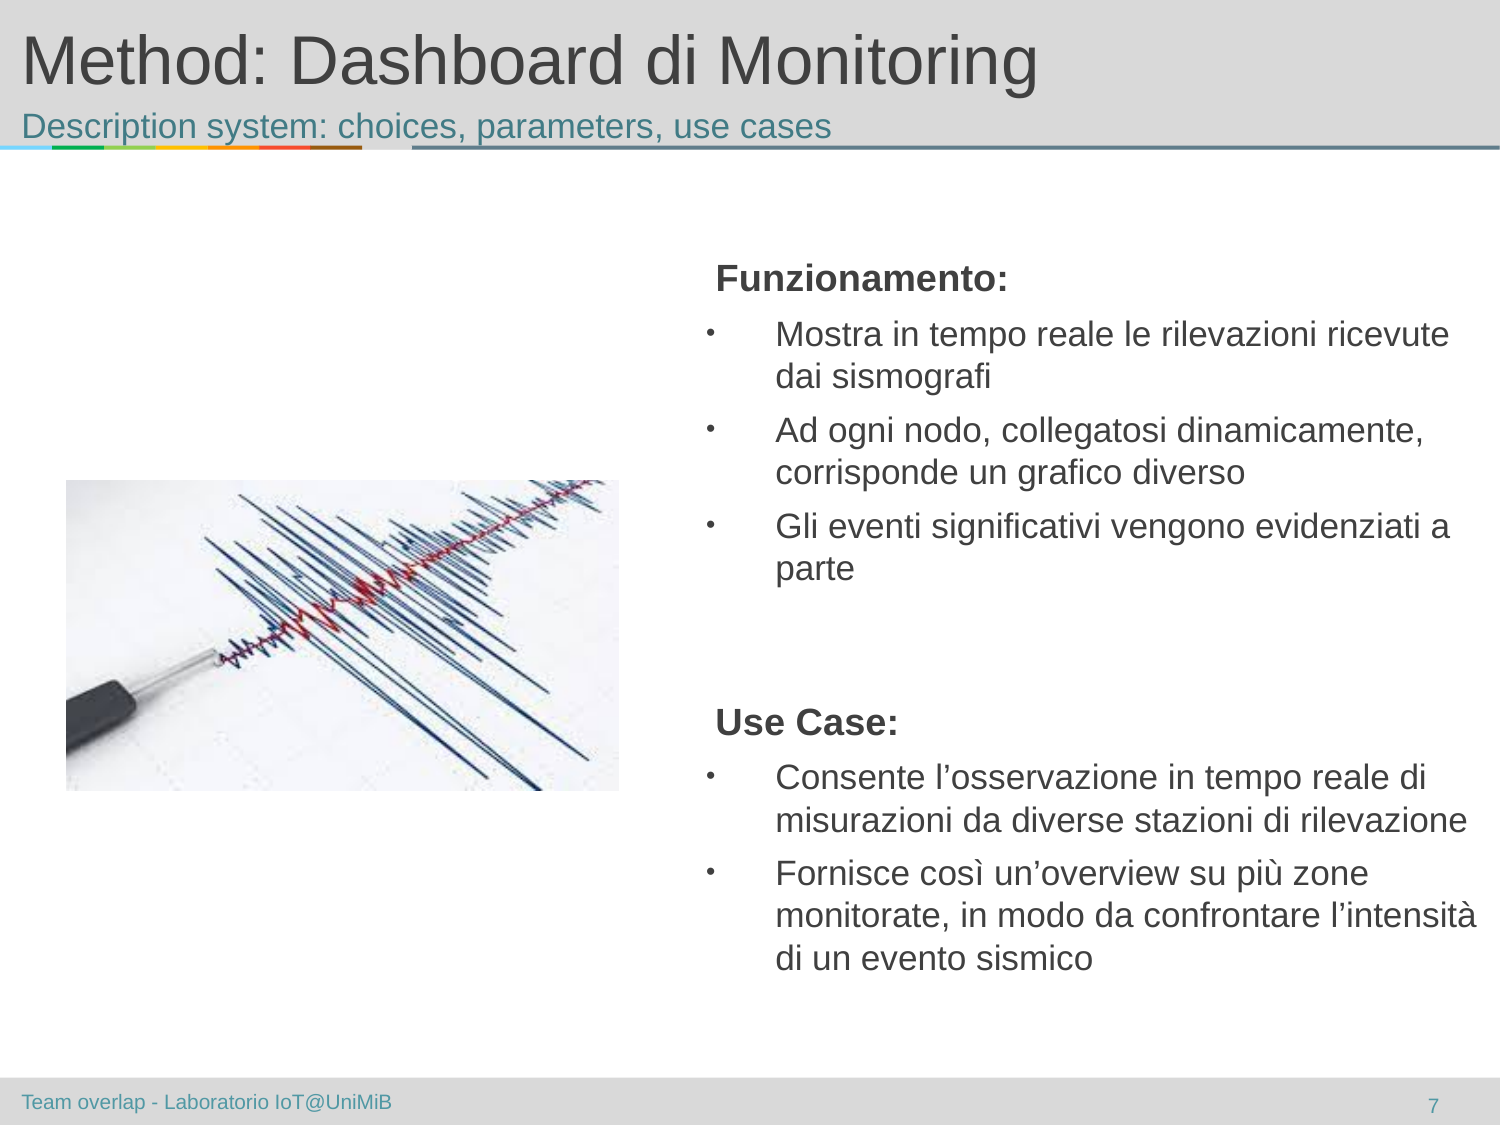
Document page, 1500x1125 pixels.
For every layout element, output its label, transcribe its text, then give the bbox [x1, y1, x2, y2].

text_box Funzionamento: Mostra in tempo reale le rilevazioni ricevute dai sismografi Ad ogni nodo, collegatosi dinamicamente, corrisponde un grafico diverso Gli eventi significativi vengono evidenziati a parte [631, 246, 1480, 595]
title Method: Dashboard di Monitoring [0, 0, 1500, 92]
picture [66, 480, 619, 791]
footer Team overlap - Laboratorio IoT@UniMiB [0, 1090, 600, 1112]
text_box Use Case: Consente l’osservazione in tempo reale di misurazioni da diverse stazioni di rilevazione Fornisce così un’overview su più zone monitorate, in modo da confrontare l’intensità di un evento sismico [631, 690, 1500, 985]
slide_number <number> [1355, 1087, 1461, 1124]
list Description system: choices, parameters, use cases [0, 92, 1500, 146]
